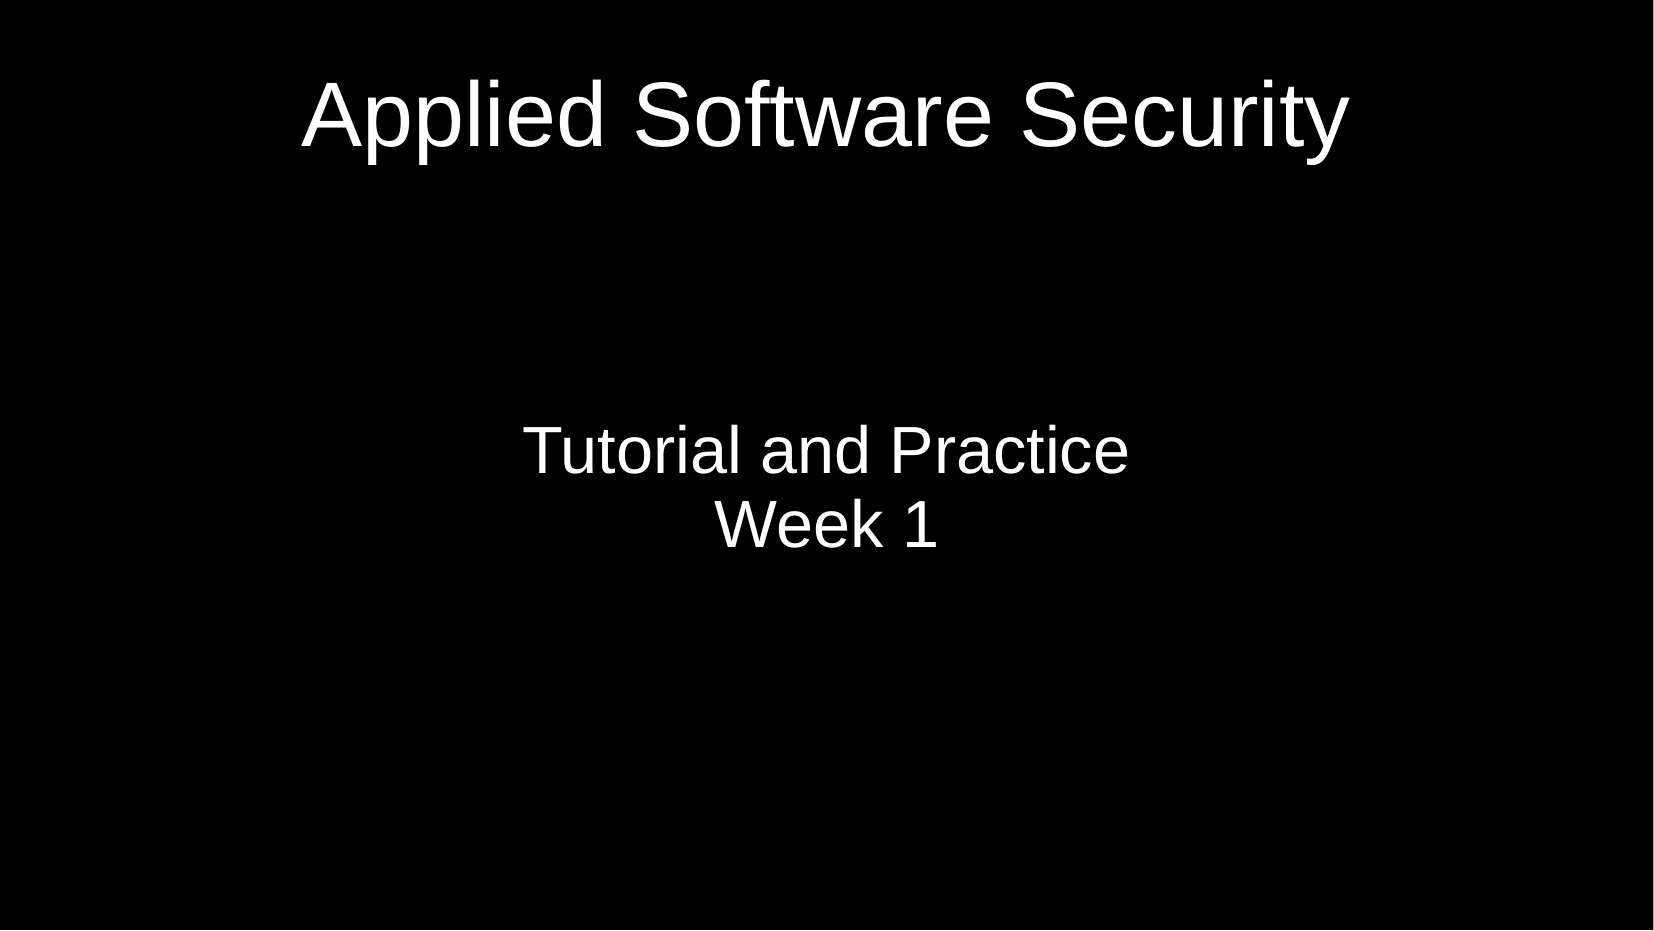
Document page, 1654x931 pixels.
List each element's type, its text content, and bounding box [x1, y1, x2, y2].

subtitle Tutorial and Practice Week 1 [82, 217, 1571, 758]
title Applied Software Security [82, 37, 1571, 193]
